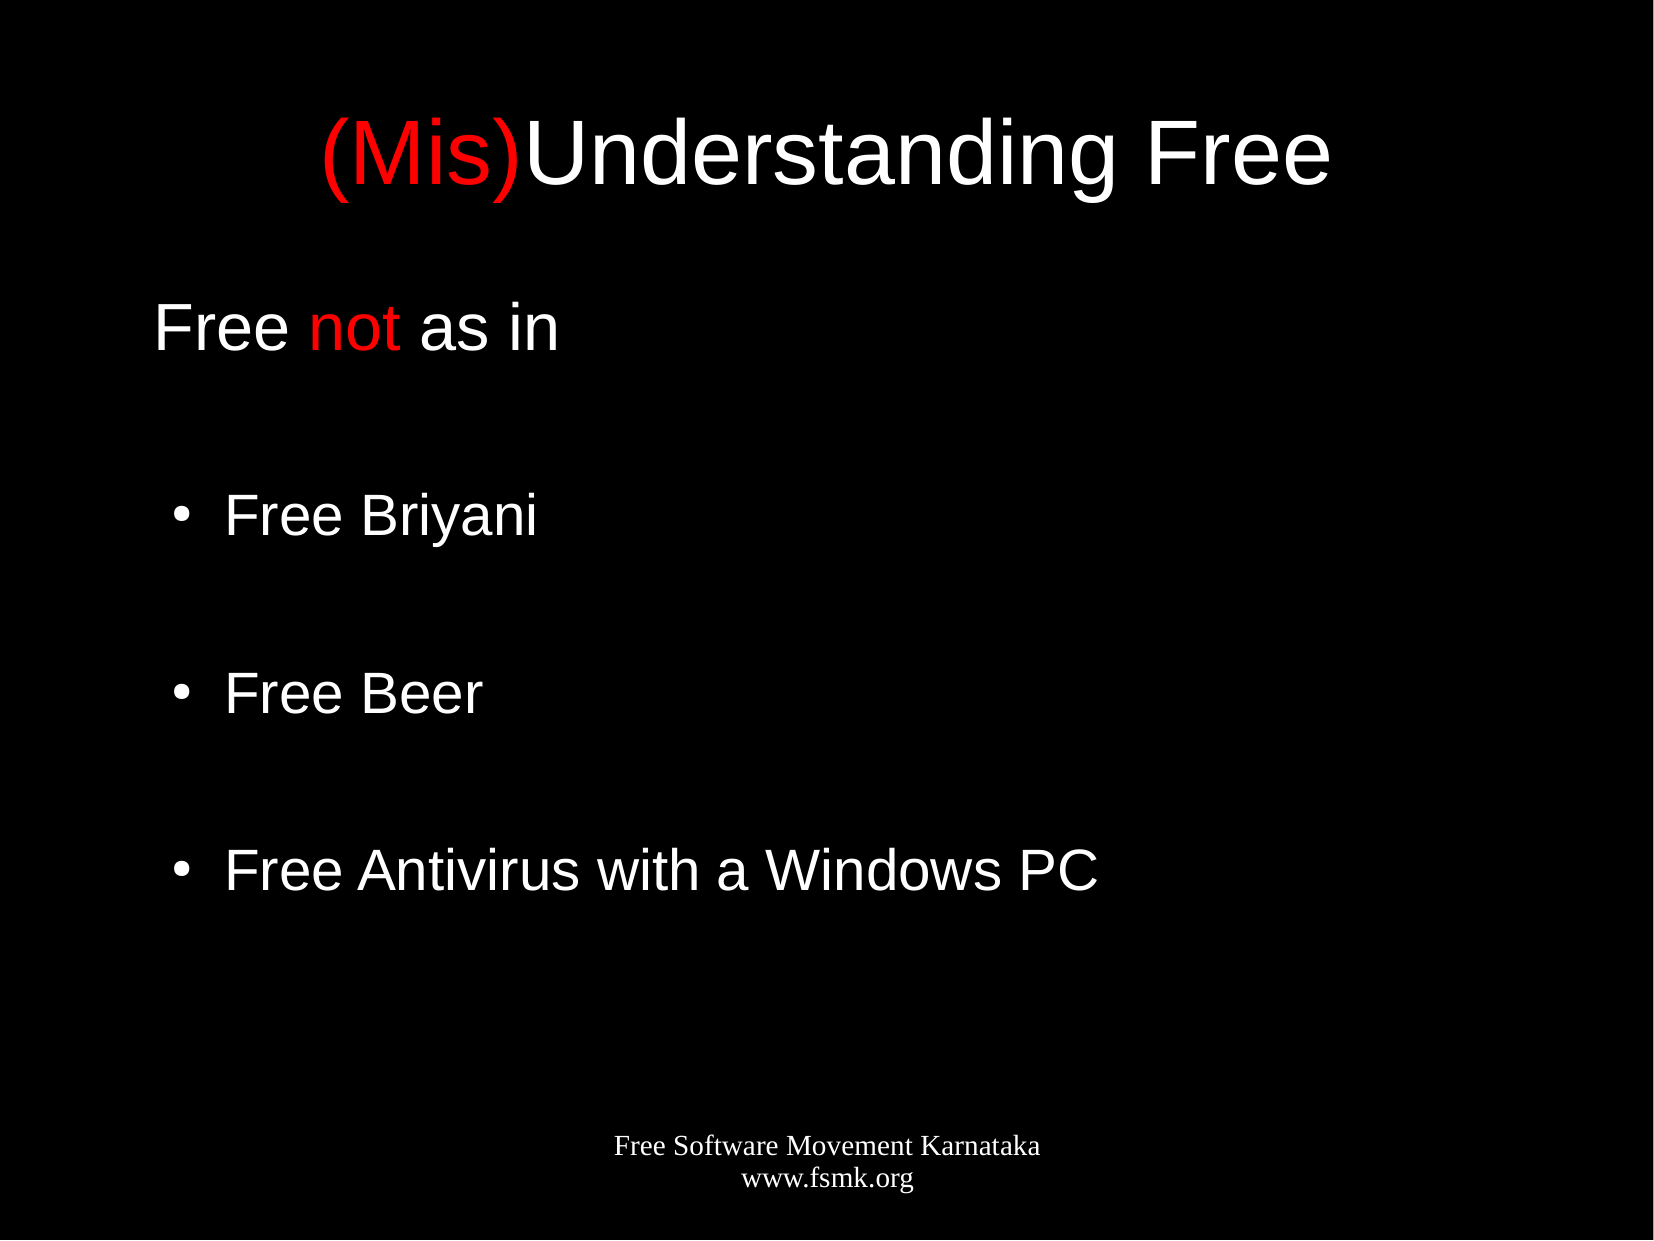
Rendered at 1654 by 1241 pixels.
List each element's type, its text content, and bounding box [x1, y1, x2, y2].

title (Mis)Understanding Free [82, 49, 1571, 257]
list Free not as in Free Briyani Free Beer Free Antivirus with a Windows PC [82, 290, 1571, 1109]
